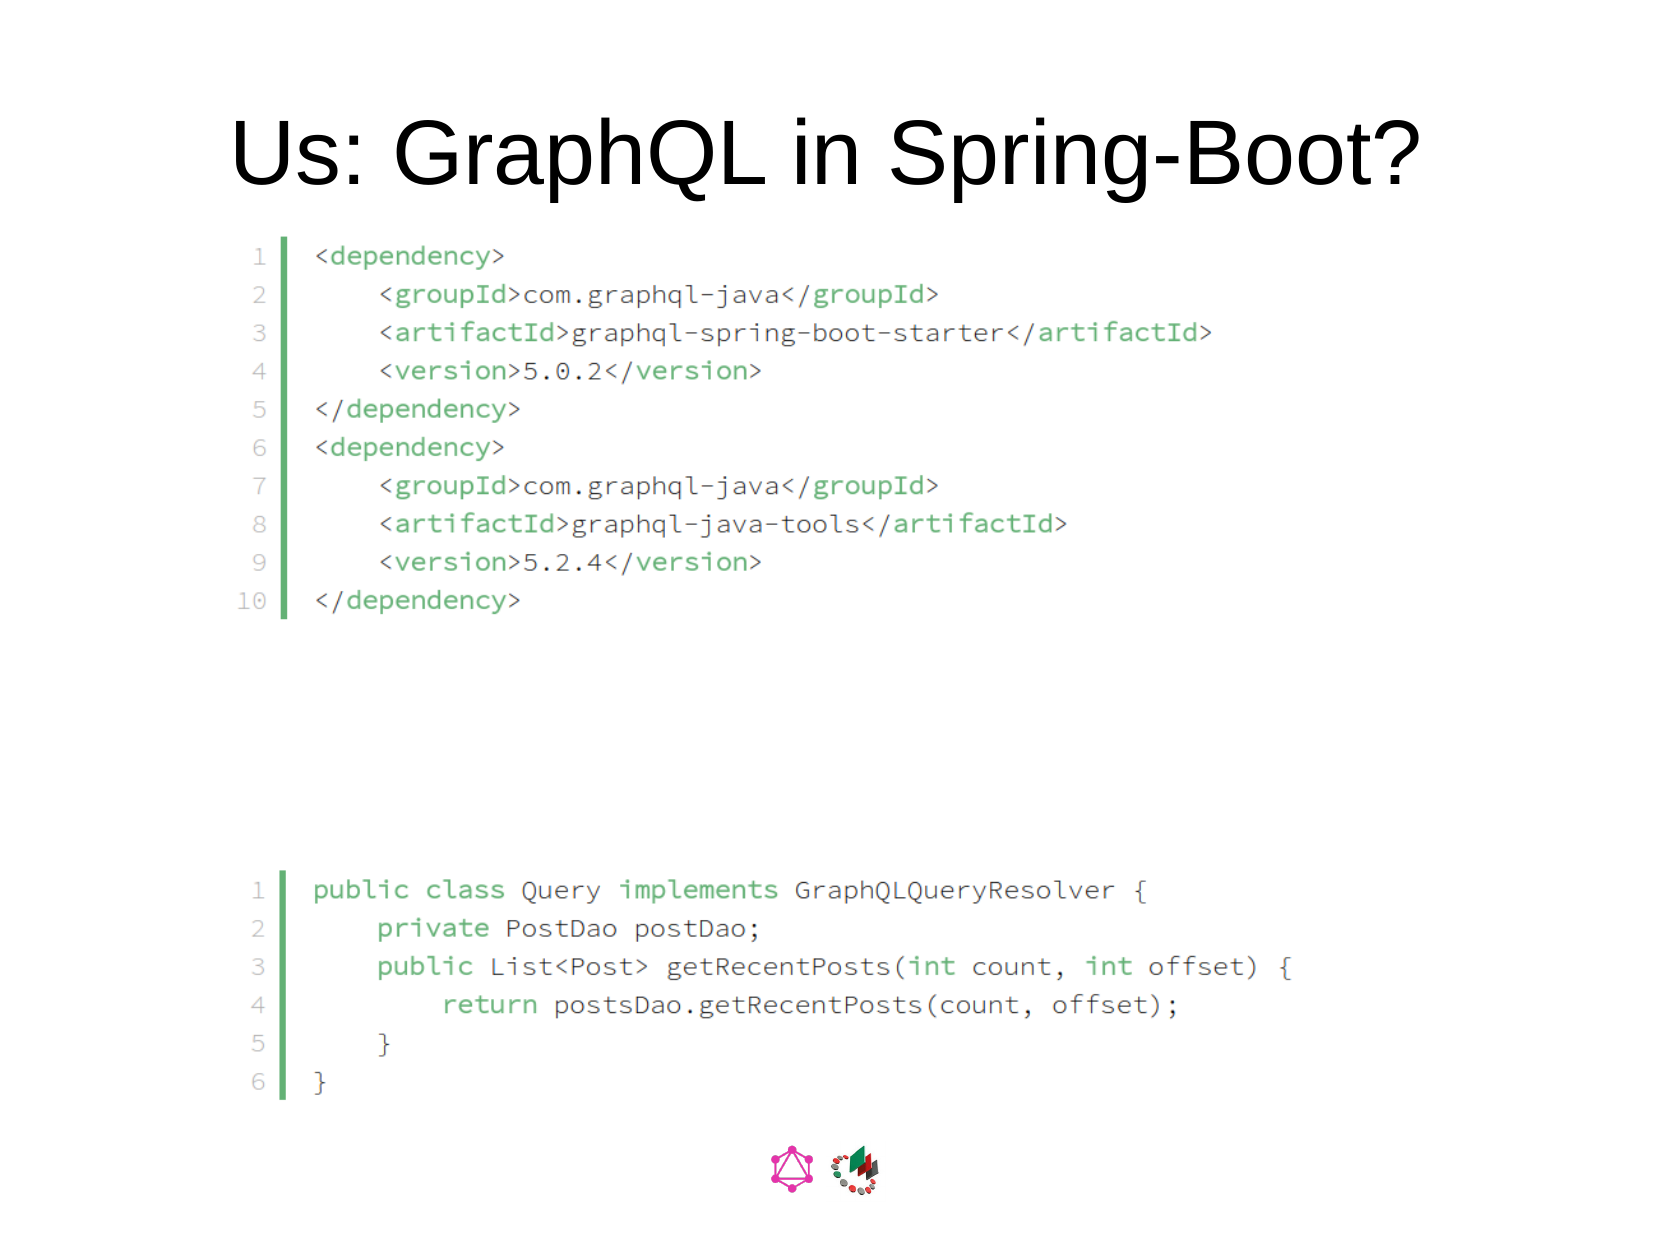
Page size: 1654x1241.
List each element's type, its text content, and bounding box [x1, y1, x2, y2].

title Us: GraphQL in Spring-Boot? [82, 49, 1571, 257]
picture [826, 1141, 886, 1202]
picture [768, 1145, 816, 1193]
picture [226, 224, 1428, 1123]
